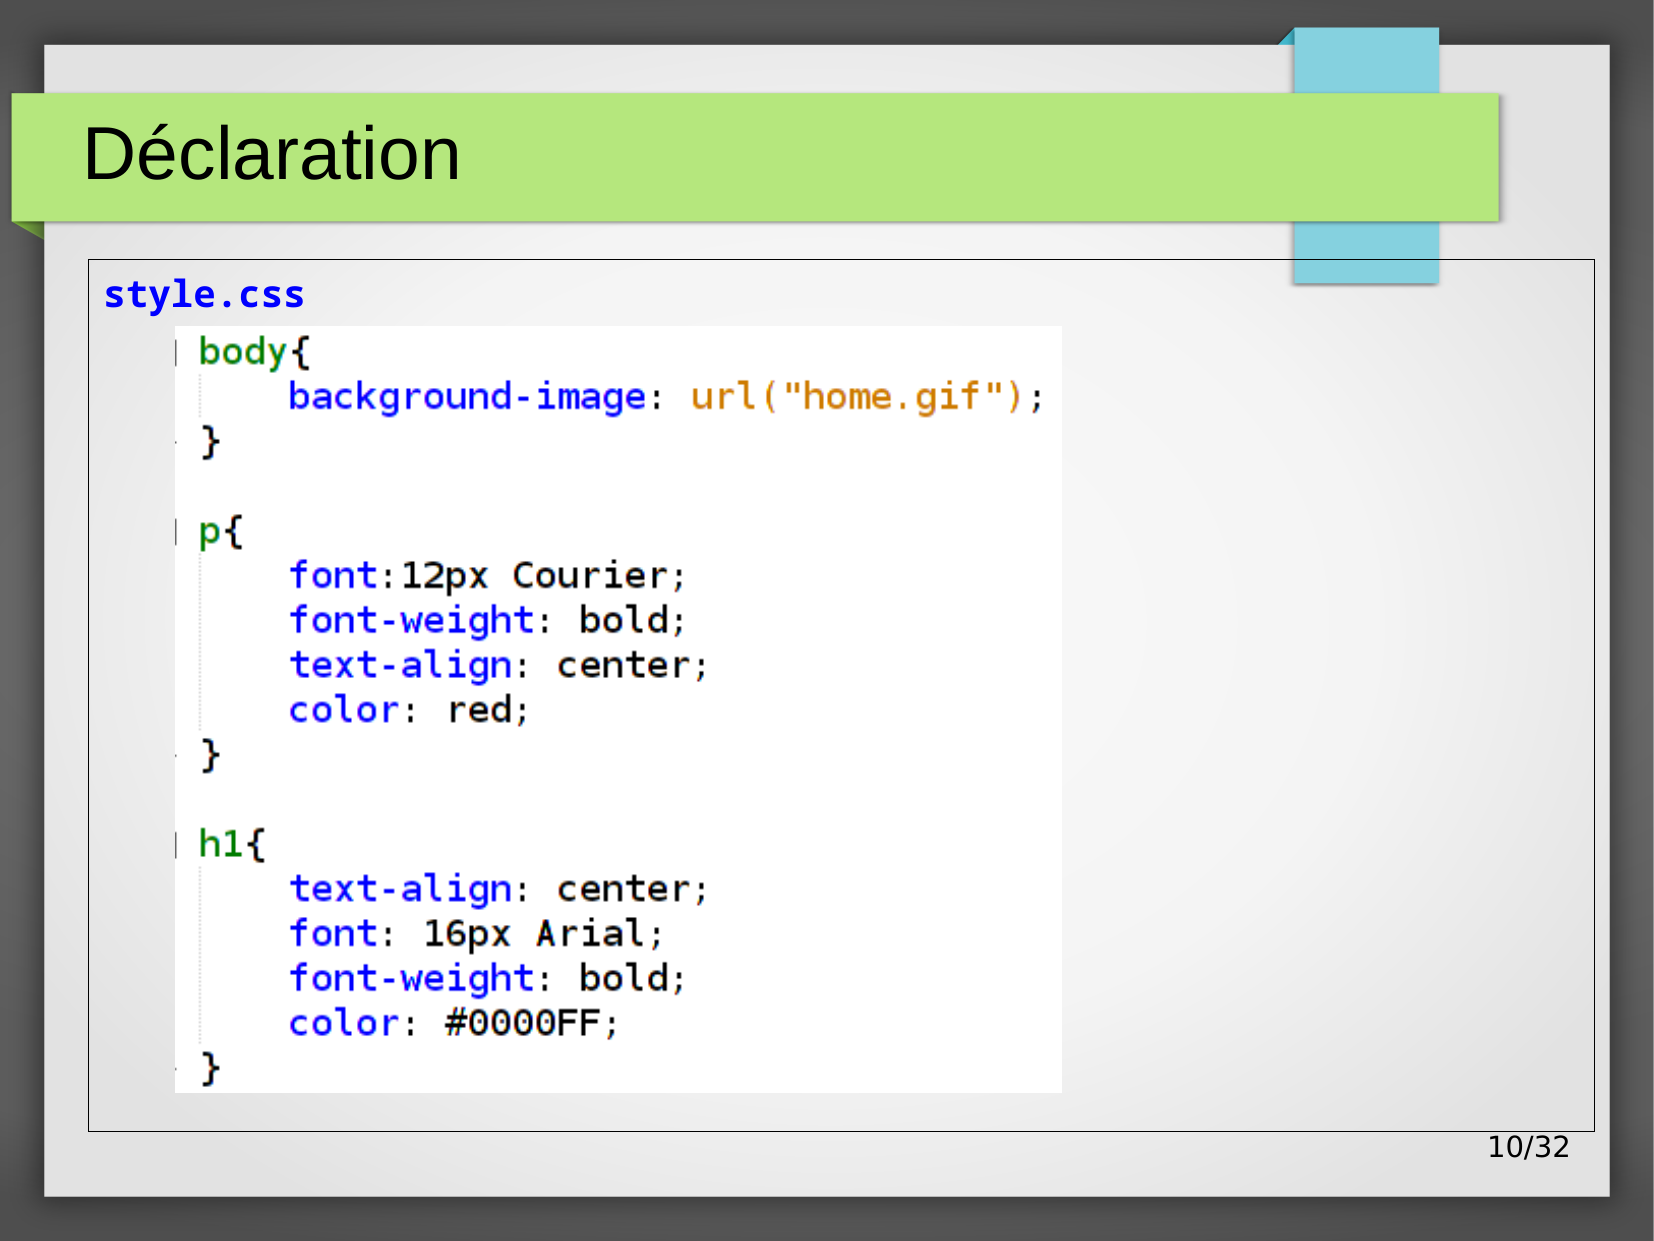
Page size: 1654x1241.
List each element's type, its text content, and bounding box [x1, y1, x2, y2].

title Déclaration [82, 94, 1264, 213]
text_box style.css [88, 259, 1595, 1123]
picture [0, 0, 1654, 1241]
